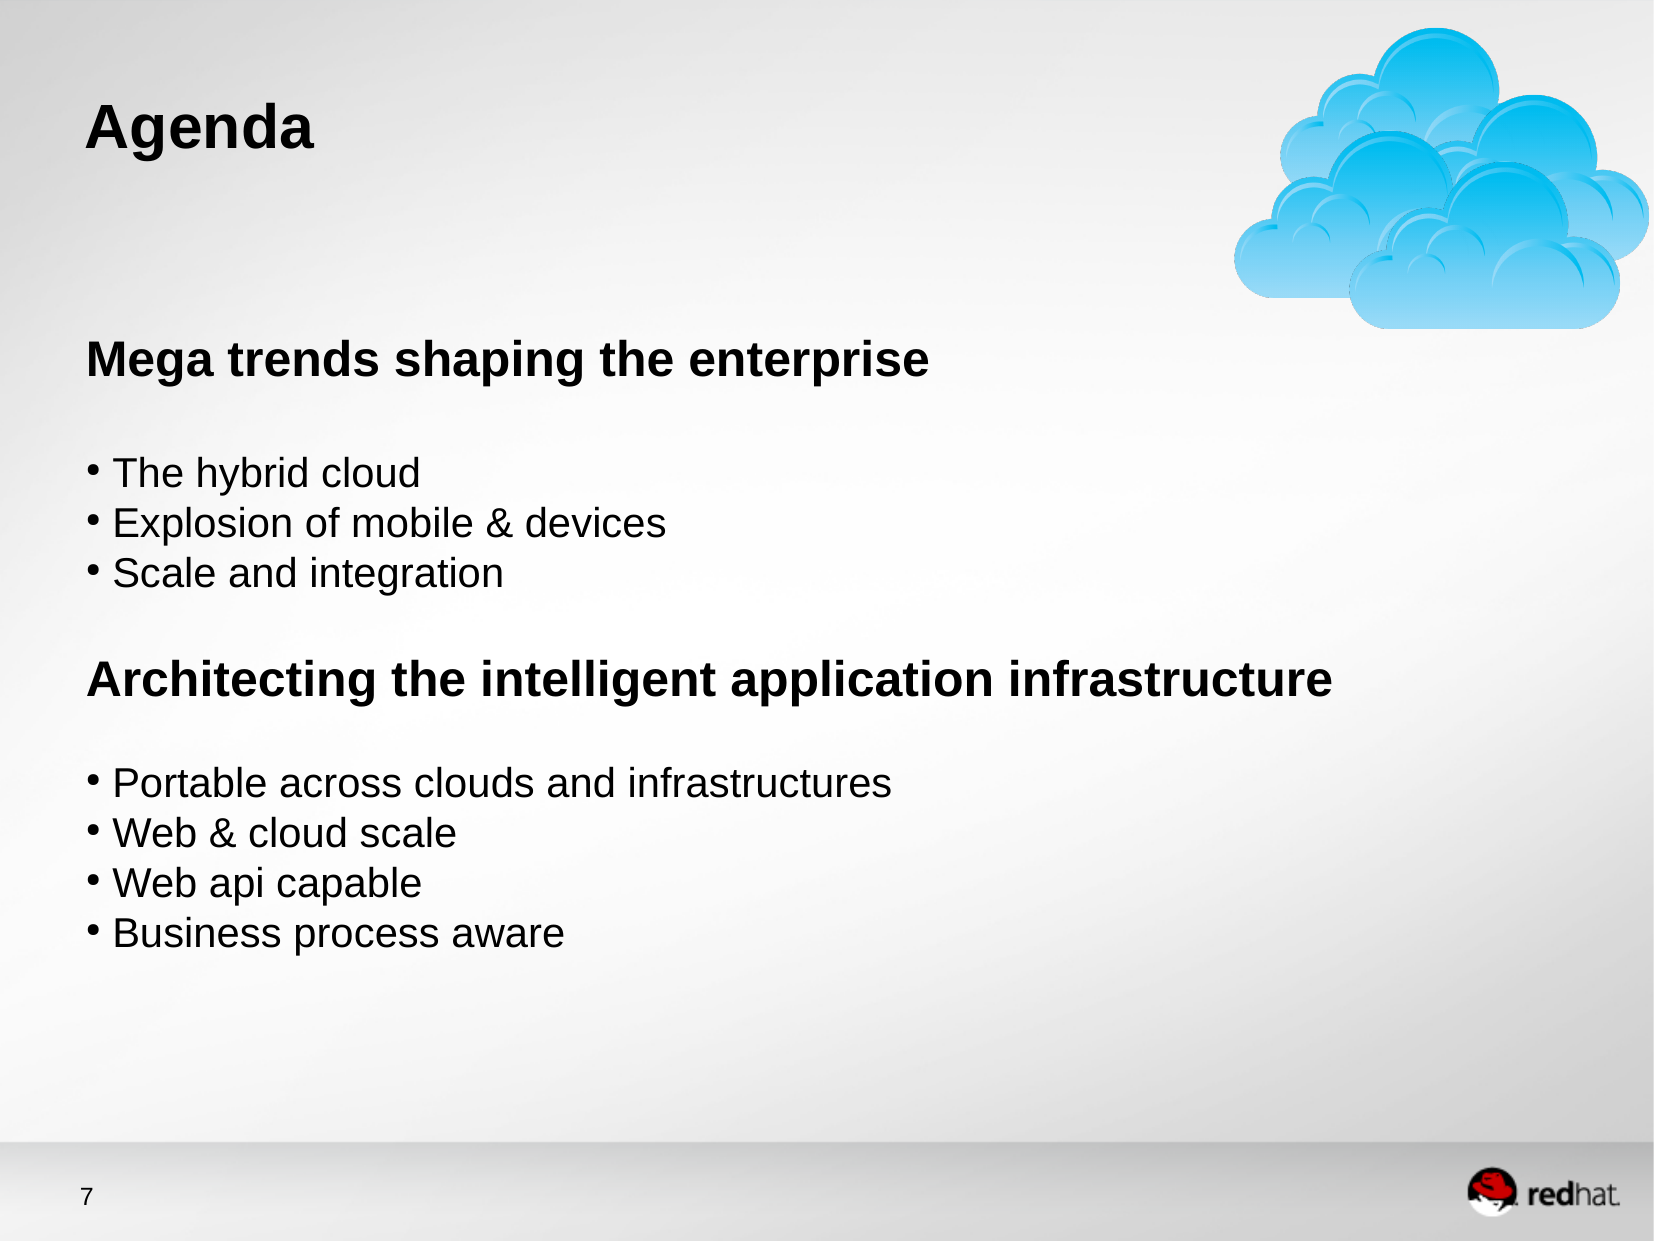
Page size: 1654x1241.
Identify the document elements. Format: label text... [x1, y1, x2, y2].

text_box Mega trends shaping the enterprise The hybrid cloud Explosion of mobile & devices Scale and integration Architecting the intelligent application infrastructure Portable across clouds and infrastructures Web & cloud scale Web api capable Business process aware [85, 322, 1561, 420]
text_box Agenda [84, 77, 1601, 174]
text_box <number> [65, 1172, 452, 1239]
picture [0, 0, 1654, 1241]
